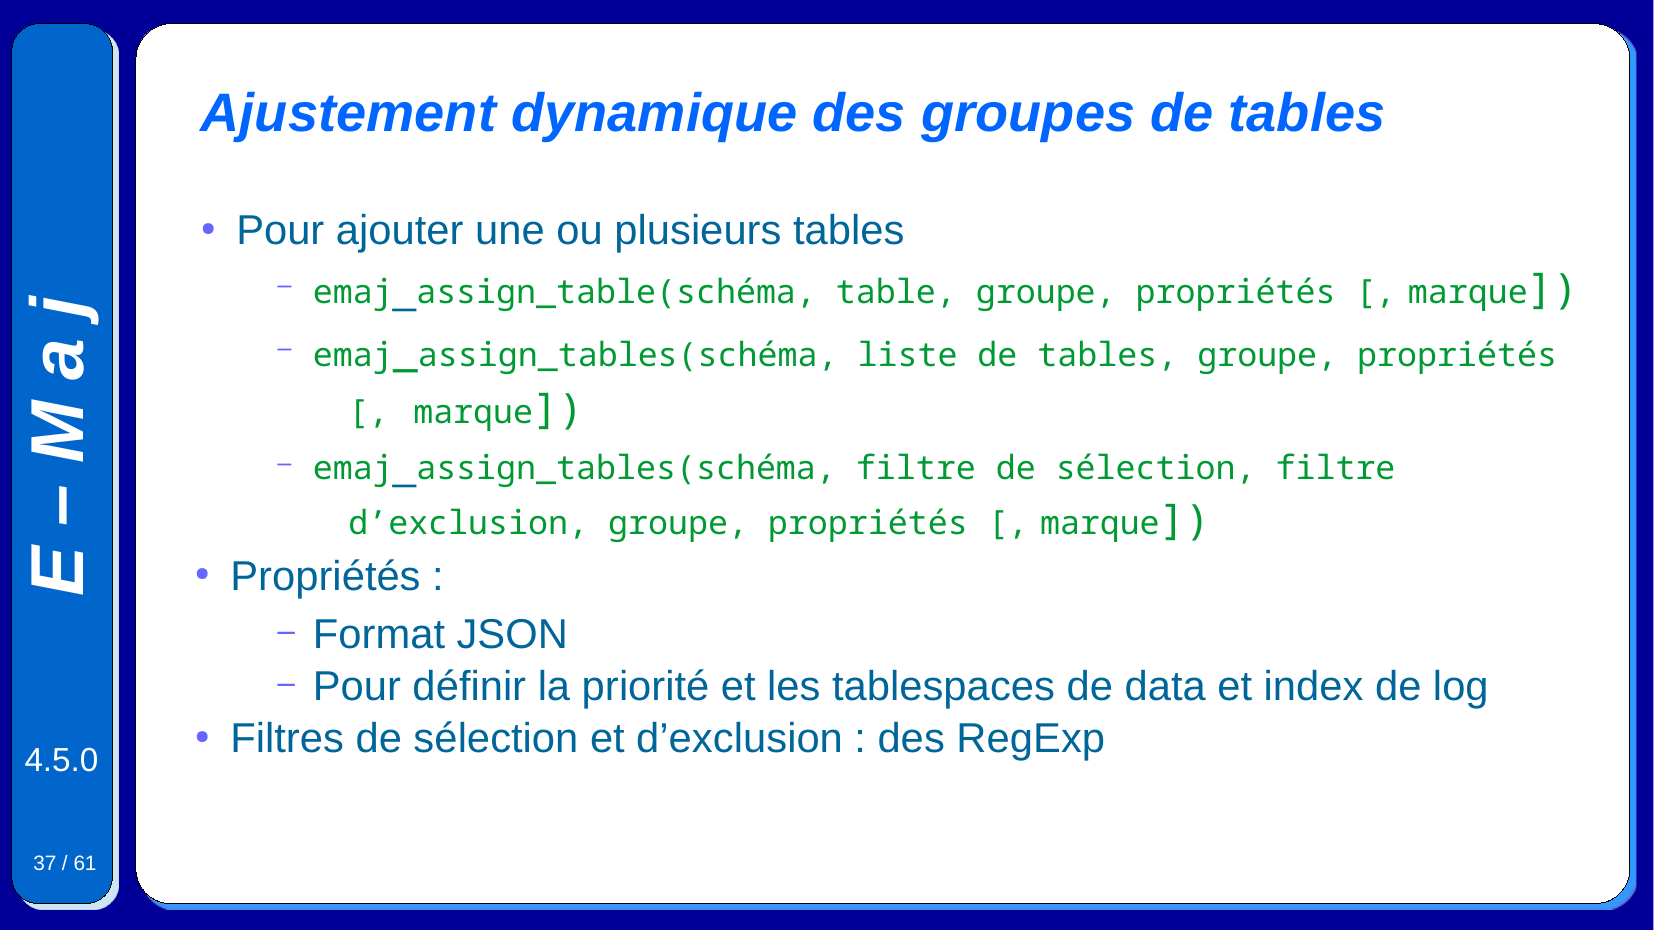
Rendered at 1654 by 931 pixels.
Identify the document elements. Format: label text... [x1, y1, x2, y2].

title Ajustement dynamique des groupes de tables [200, 34, 1575, 191]
list Pour ajouter une ou plusieurs tables emaj_assign_table(schéma, table, groupe, propriétés [, marque]) emaj_assign_tables(schéma, liste de tables, groupe, propriétés [, marque]) emaj_assign_tables(schéma, filtre de sélection, filtre d’exclusion, groupe, propriétés [, marque]) Propriétés : Format JSON Pour définir la priorité et les tablespaces de data et index de log Filtres de sélection et d’exclusion : des RegExp [177, 206, 1587, 834]
